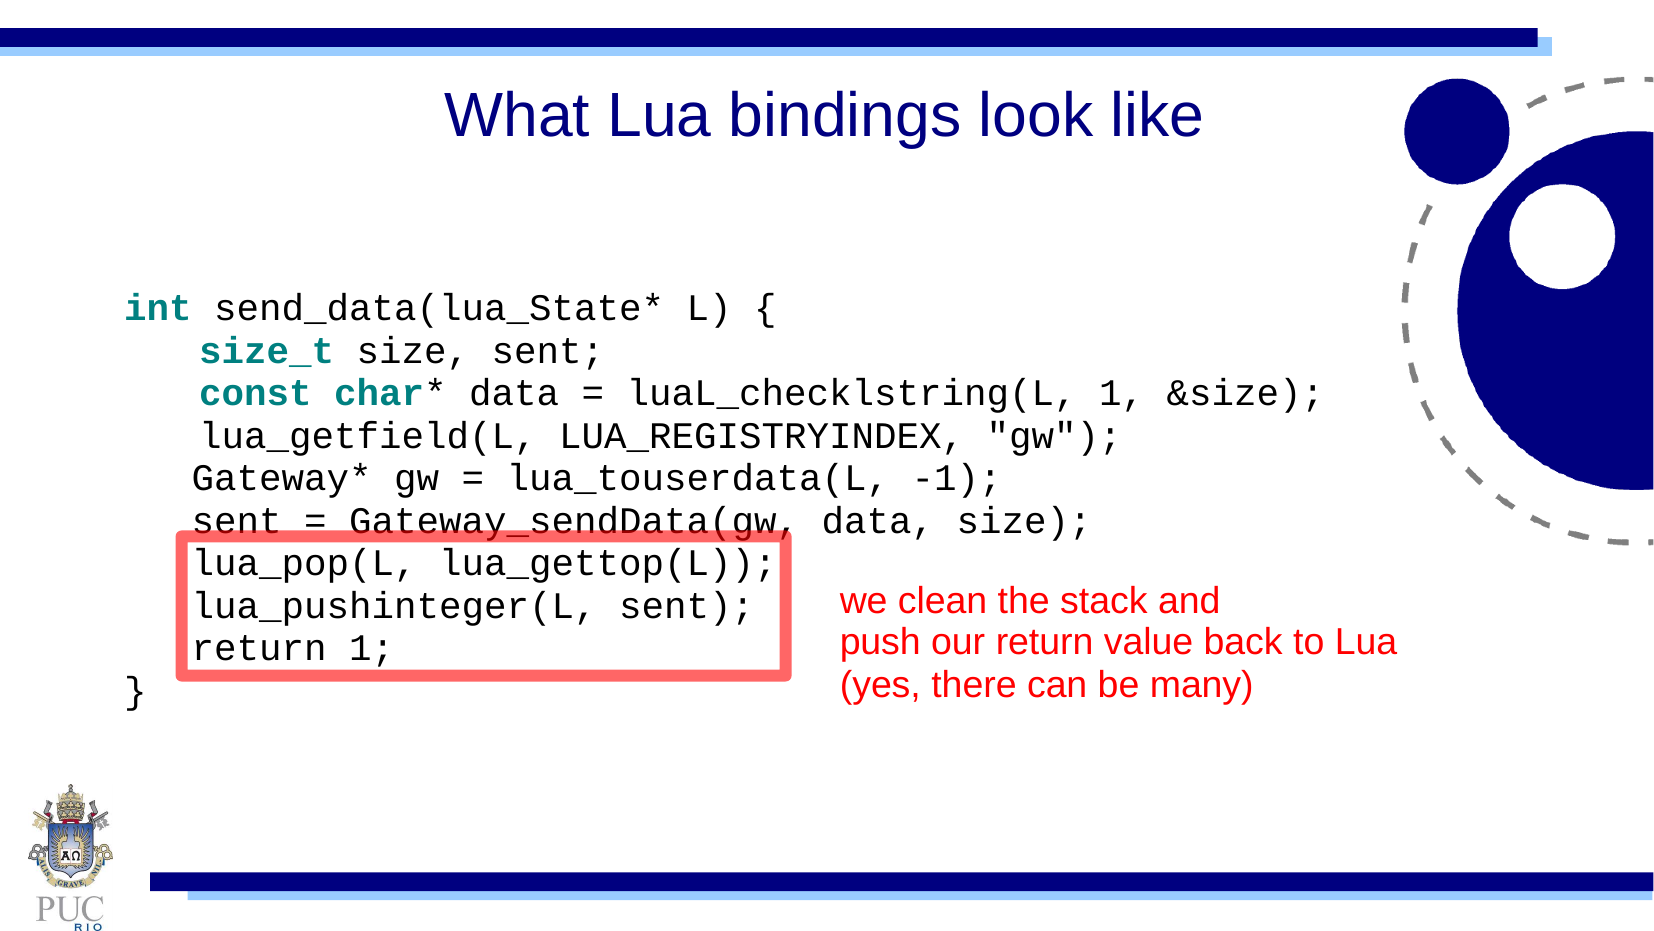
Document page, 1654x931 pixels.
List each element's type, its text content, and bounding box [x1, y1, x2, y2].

text_box int send_data(lua_State* L) { size_t size, sent; const char* data = luaL_checklstring(L, 1, &size); lua_getfield(L, LUA_REGISTRYINDEX, "gw"); Gateway* gw = lua_touserdata(L, -1); sent = Gateway_sendData(gw, data, size); lua_pop(L, lua_gettop(L)); lua_pushinteger(L, sent); return 1; } [124, 200, 1613, 804]
picture [28, 784, 113, 931]
picture [1377, 29, 1654, 564]
text_box we clean the stack and push our return value back to Lua (yes, there can be many) [825, 571, 1413, 713]
title What Lua bindings look like [37, 37, 1377, 193]
